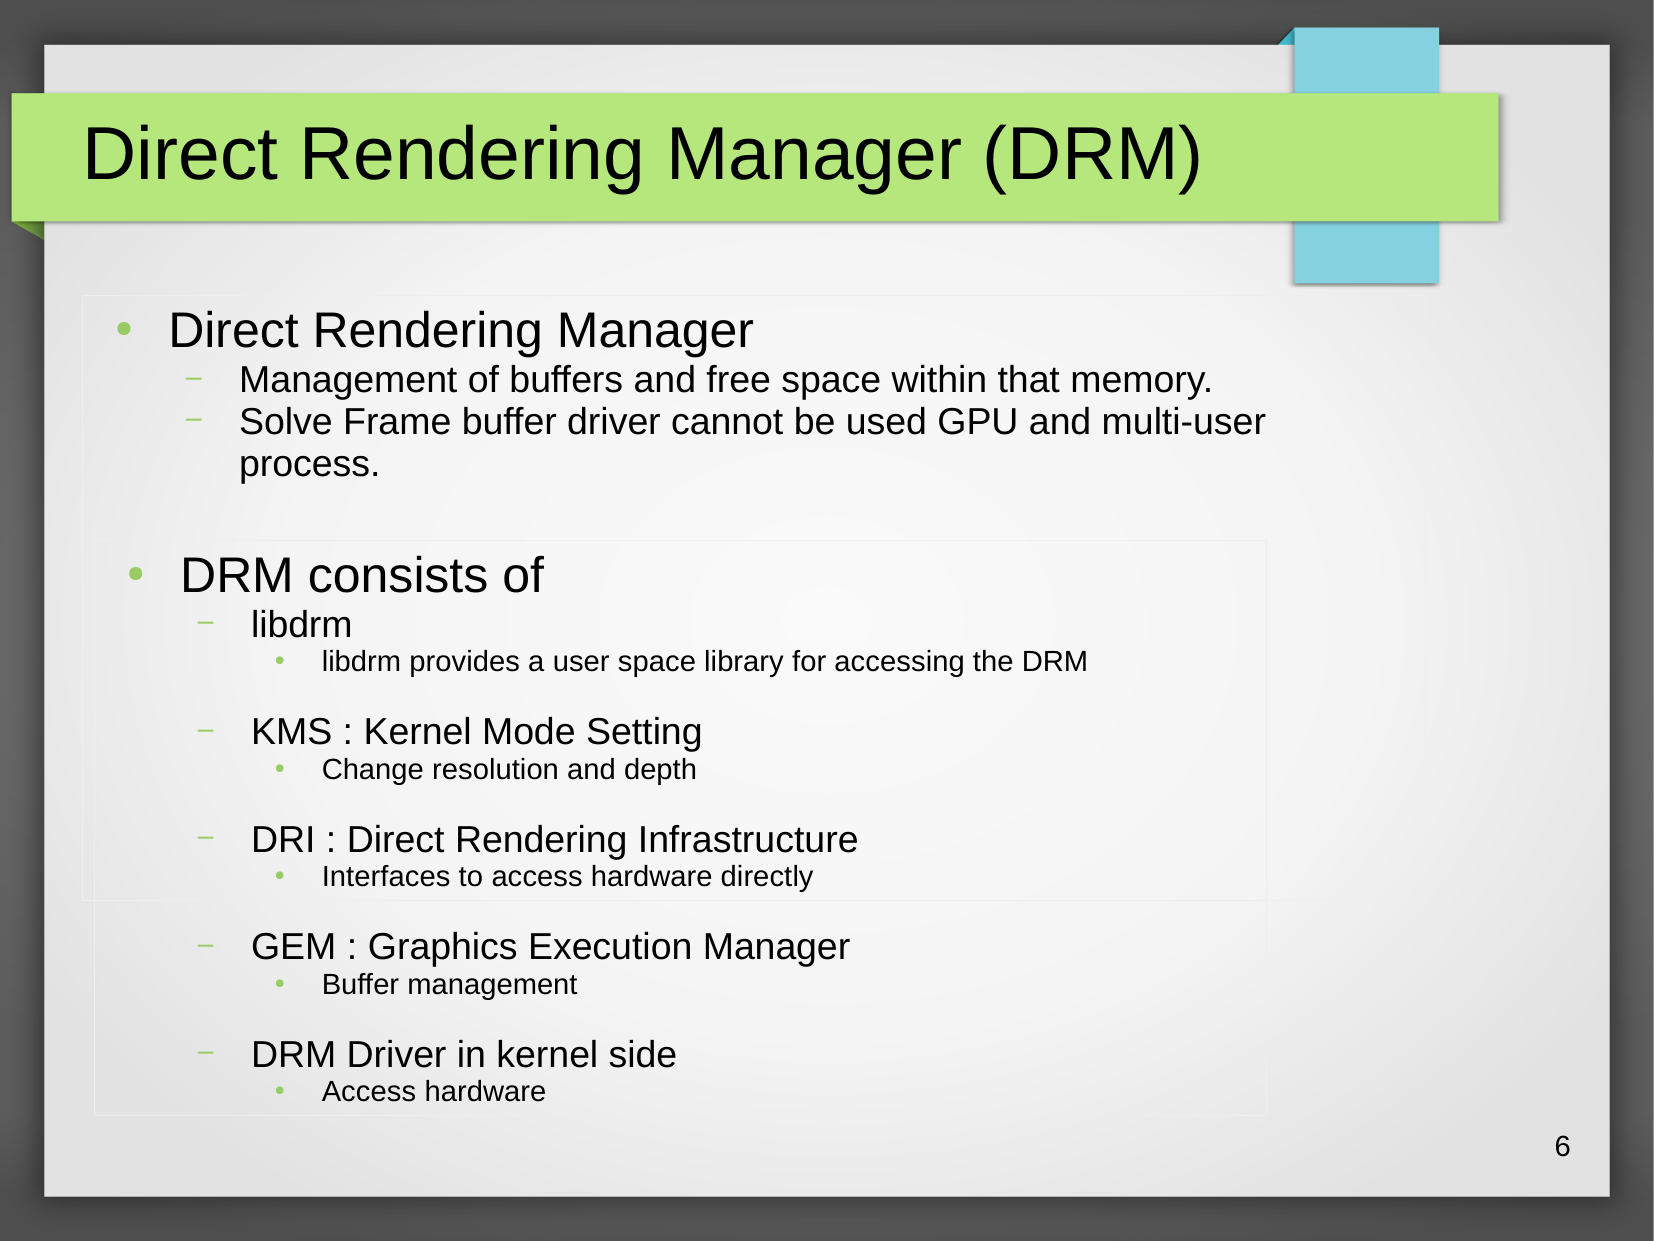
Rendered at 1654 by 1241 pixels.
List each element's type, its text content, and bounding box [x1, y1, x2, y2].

text_box Direct Rendering Manager Management of buffers and free space within that memory. Solve Frame buffer driver cannot be used GPU and multi-user process. [82, 295, 1426, 901]
title Direct Rendering Manager (DRM) [82, 94, 1264, 213]
text_box DRM consists of libdrm libdrm provides a user space library for accessing the DRM KMS : Kernel Mode Setting Change resolution and depth DRI : Direct Rendering Infrastructure Interfaces to access hardware directly GEM : Graphics Execution Manager Buffer management DRM Driver in kernel side Access hardware [94, 540, 1267, 1116]
picture [0, 0, 1654, 1241]
